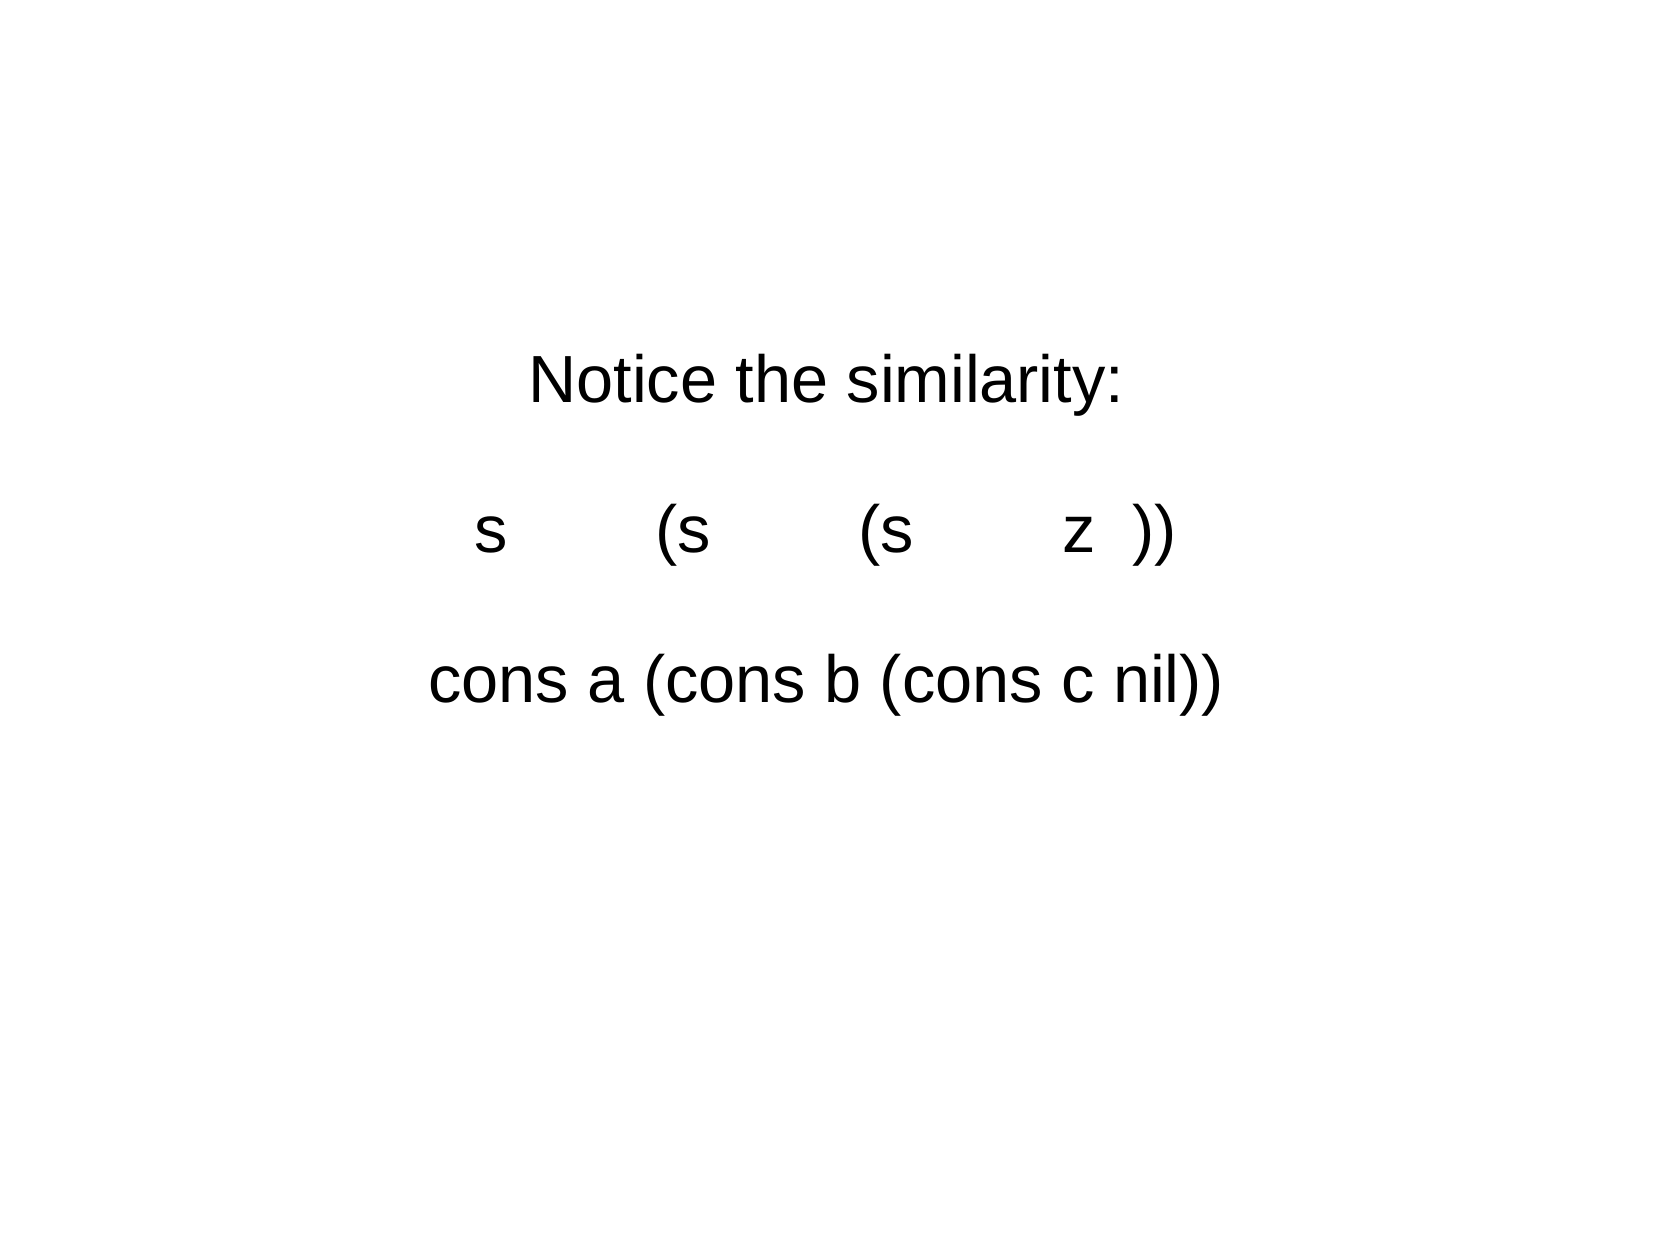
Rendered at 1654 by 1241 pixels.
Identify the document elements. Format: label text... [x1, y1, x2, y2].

subtitle Notice the similarity: s (s (s z )) cons a (cons b (cons c nil)) [82, 49, 1571, 1010]
